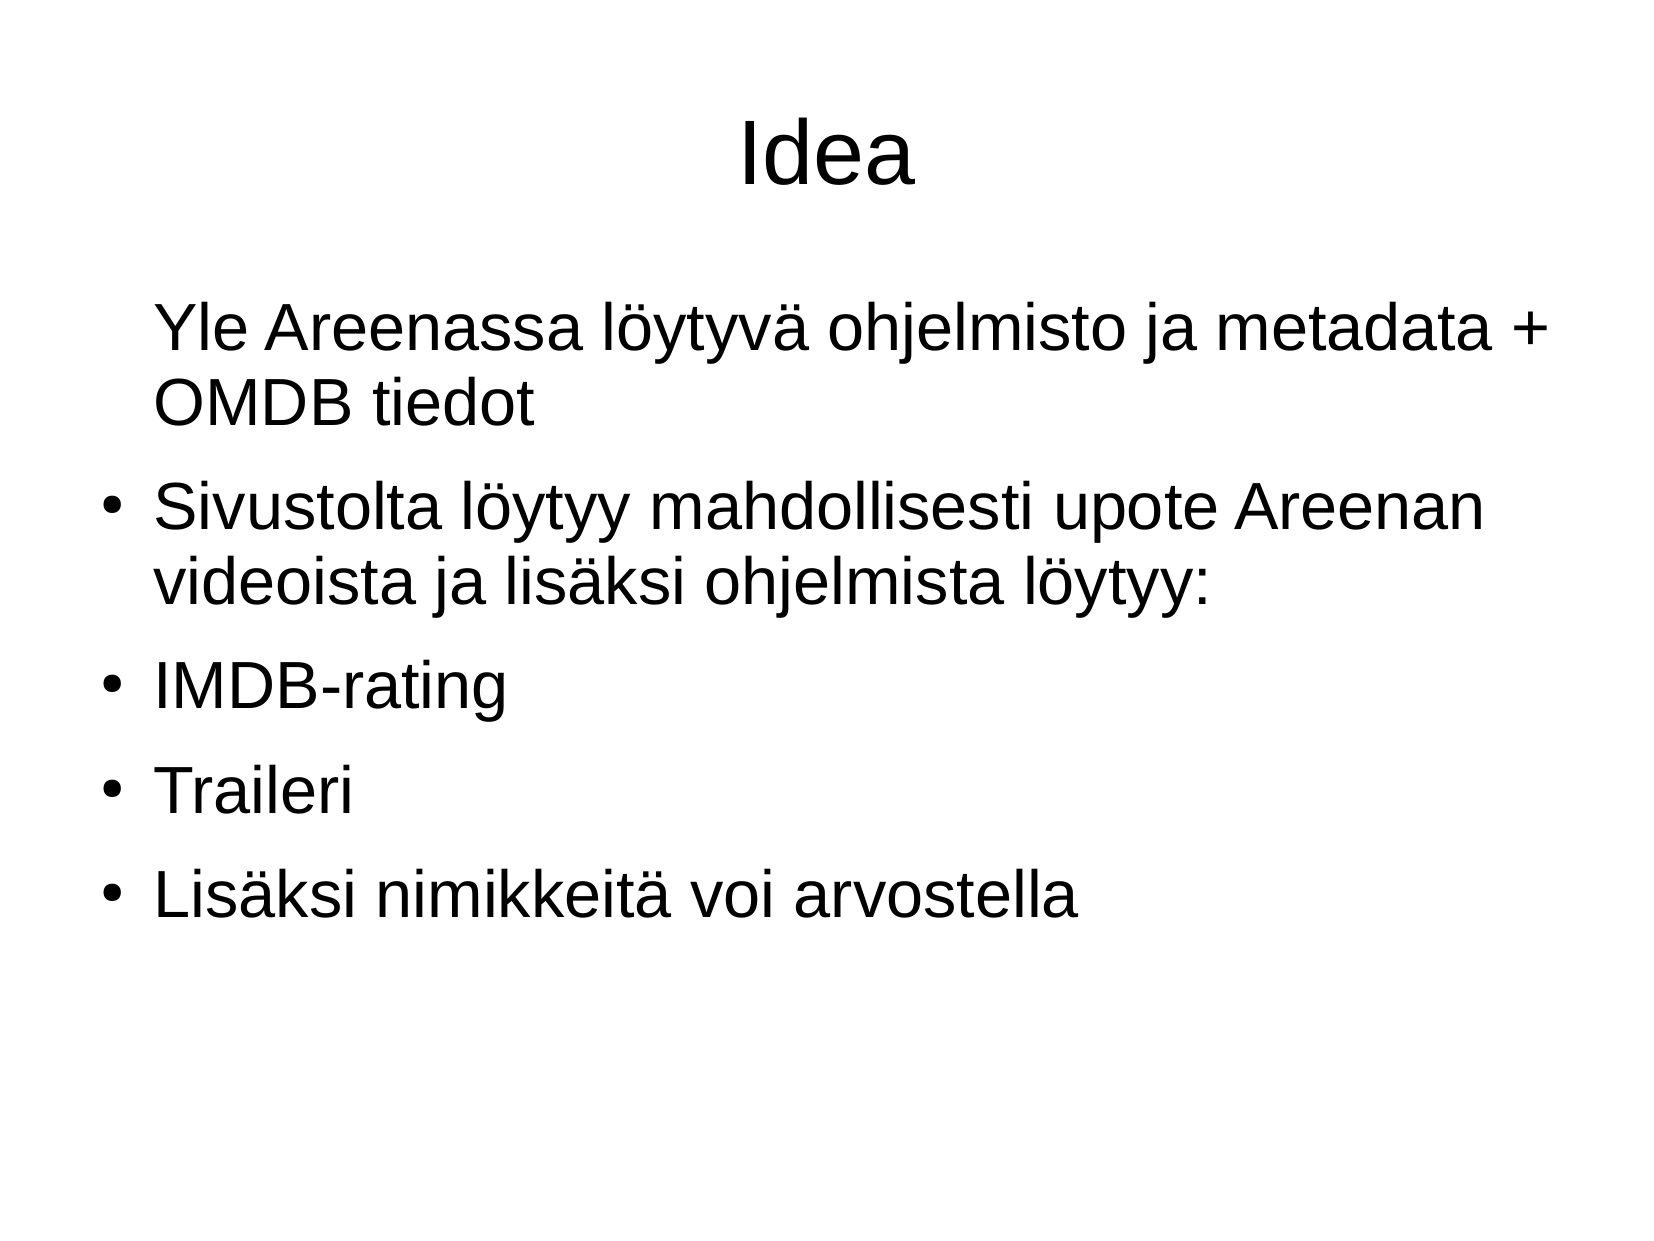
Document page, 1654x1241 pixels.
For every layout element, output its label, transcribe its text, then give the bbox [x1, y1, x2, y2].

title Idea [82, 49, 1571, 257]
list Yle Areenassa löytyvä ohjelmisto ja metadata + OMDB tiedot Sivustolta löytyy mahdollisesti upote Areenan videoista ja lisäksi ohjelmista löytyy: IMDB-rating Traileri Lisäksi nimikkeitä voi arvostella [82, 290, 1571, 1010]
